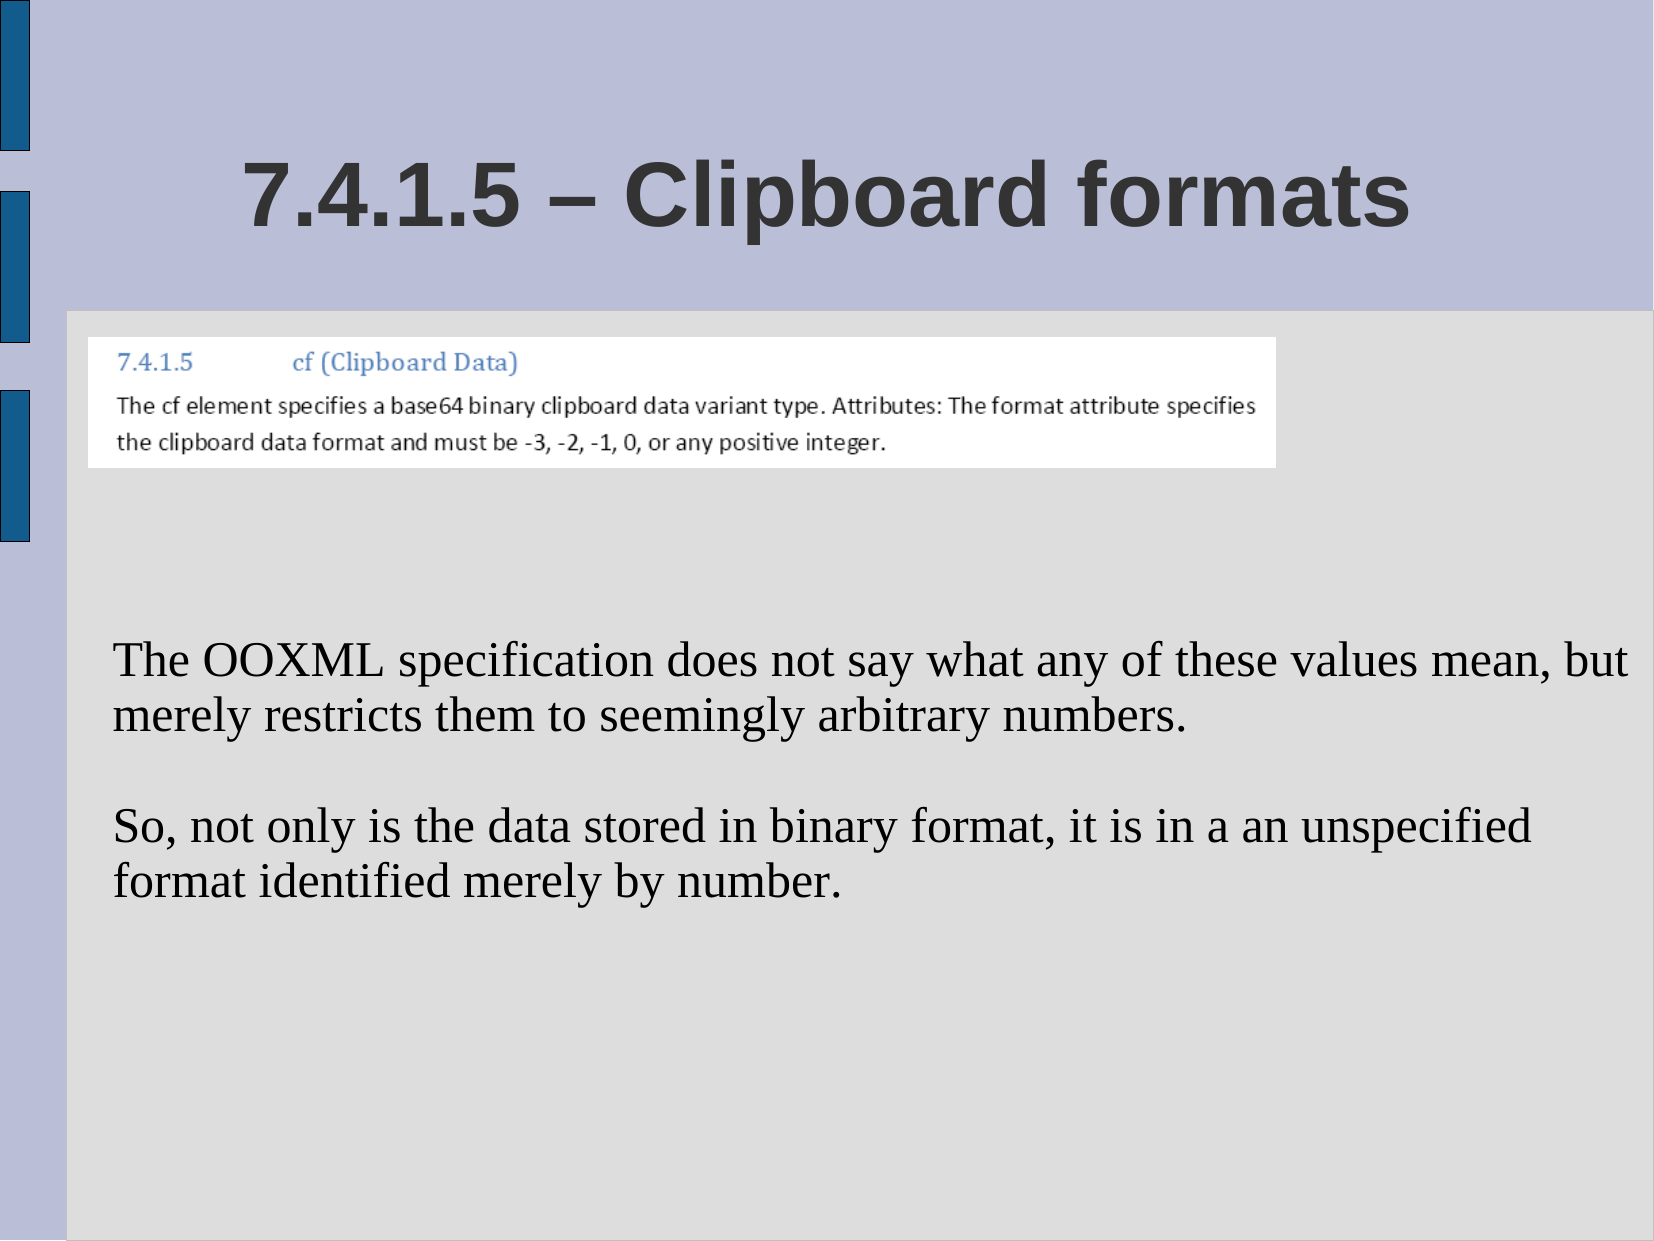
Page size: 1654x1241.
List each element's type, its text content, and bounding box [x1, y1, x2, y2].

picture [88, 337, 1276, 468]
title 7.4.1.5 – Clipboard formats [121, 143, 1534, 246]
text_box The OOXML specification does not say what any of these values mean, but merely restricts them to seemingly arbitrary numbers. So, not only is the data stored in binary format, it is in a an unspecified format identified merely by number. [112, 632, 1629, 914]
